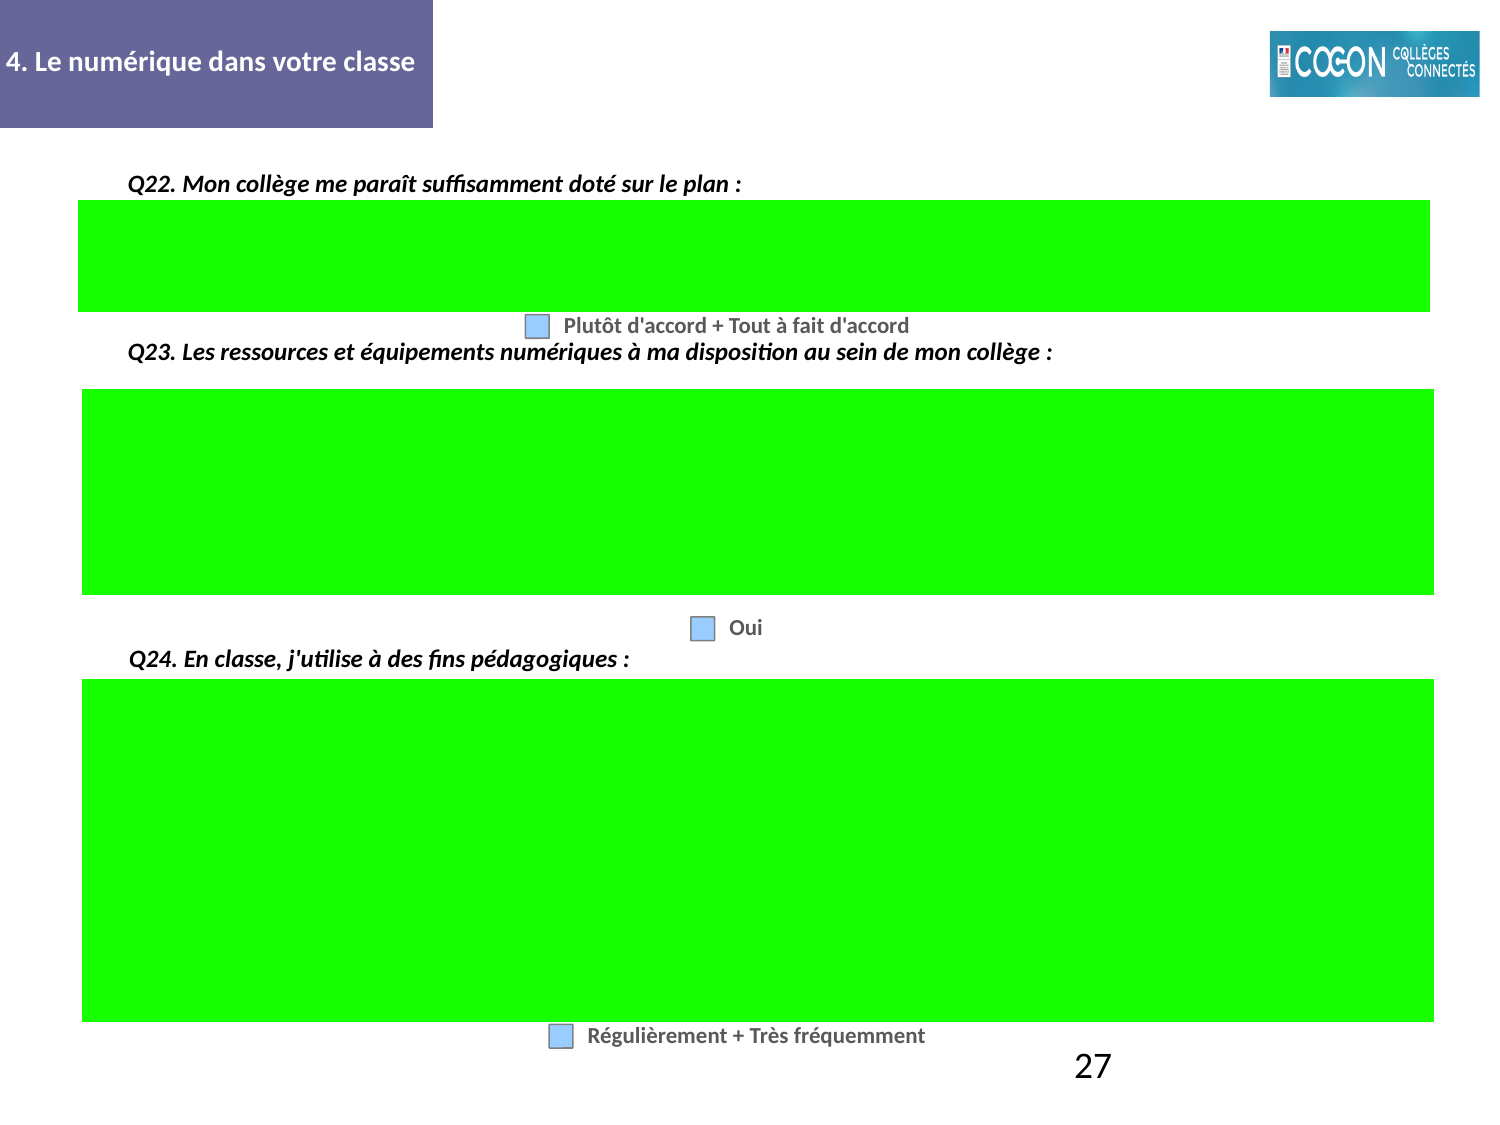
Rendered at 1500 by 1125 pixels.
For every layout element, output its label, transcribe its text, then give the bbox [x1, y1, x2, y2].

picture [82, 389, 1434, 595]
text_box [690, 616, 714, 641]
text_box [549, 1024, 572, 1049]
text_box Q22. Mon collège me paraît suffisamment doté sur le plan : [112, 166, 1407, 200]
text_box <numéro> [1059, 1042, 1397, 1103]
text_box 4. Le numérique dans votre classe [0, 0, 433, 128]
text_box Régulièrement + Très fréquemment [572, 1022, 1010, 1065]
text_box Q23. Les ressources et équipements numériques à ma disposition au sein de mon collège : [113, 335, 1406, 374]
picture [82, 679, 1434, 1022]
picture [1269, 31, 1480, 97]
text_box Oui [714, 609, 810, 658]
picture [78, 200, 1430, 312]
text_box [525, 314, 549, 339]
text_box Q24. En classe, j'utilise à des fins pédagogiques : [114, 642, 1408, 679]
text_box Plutôt d'accord + Tout à fait d'accord [549, 312, 987, 355]
